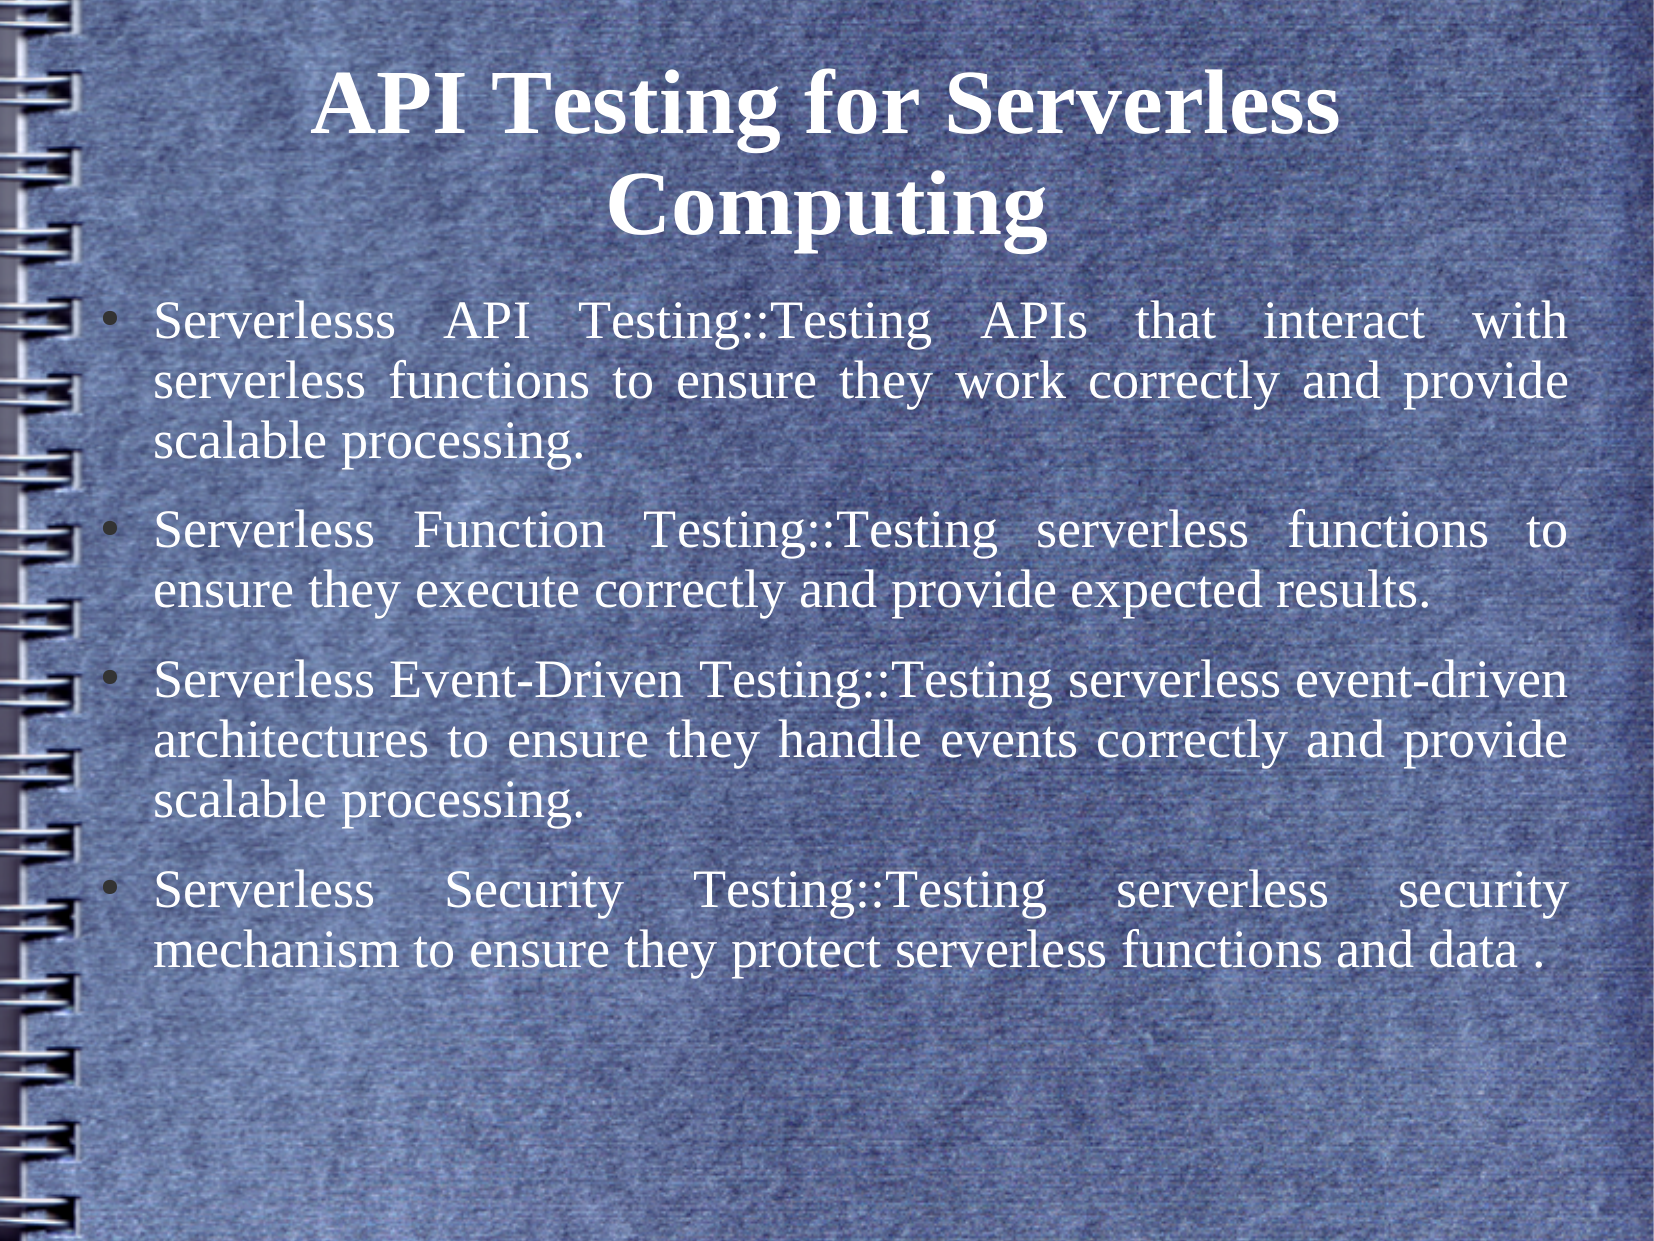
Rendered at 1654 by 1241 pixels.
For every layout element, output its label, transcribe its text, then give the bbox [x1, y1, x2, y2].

list Serverlesss API Testing::Testing APIs that interact with serverless functions to ensure they work correctly and provide scalable processing. Serverless Function Testing::Testing serverless functions to ensure they execute correctly and provide expected results. Serverless Event-Driven Testing::Testing serverless event-driven architectures to ensure they handle events correctly and provide scalable processing. Serverless Security Testing::Testing serverless security mechanism to ensure they protect serverless functions and data . [82, 290, 1571, 1109]
title API Testing for Serverless Computing [82, 49, 1571, 257]
picture [0, 0, 1654, 1241]
